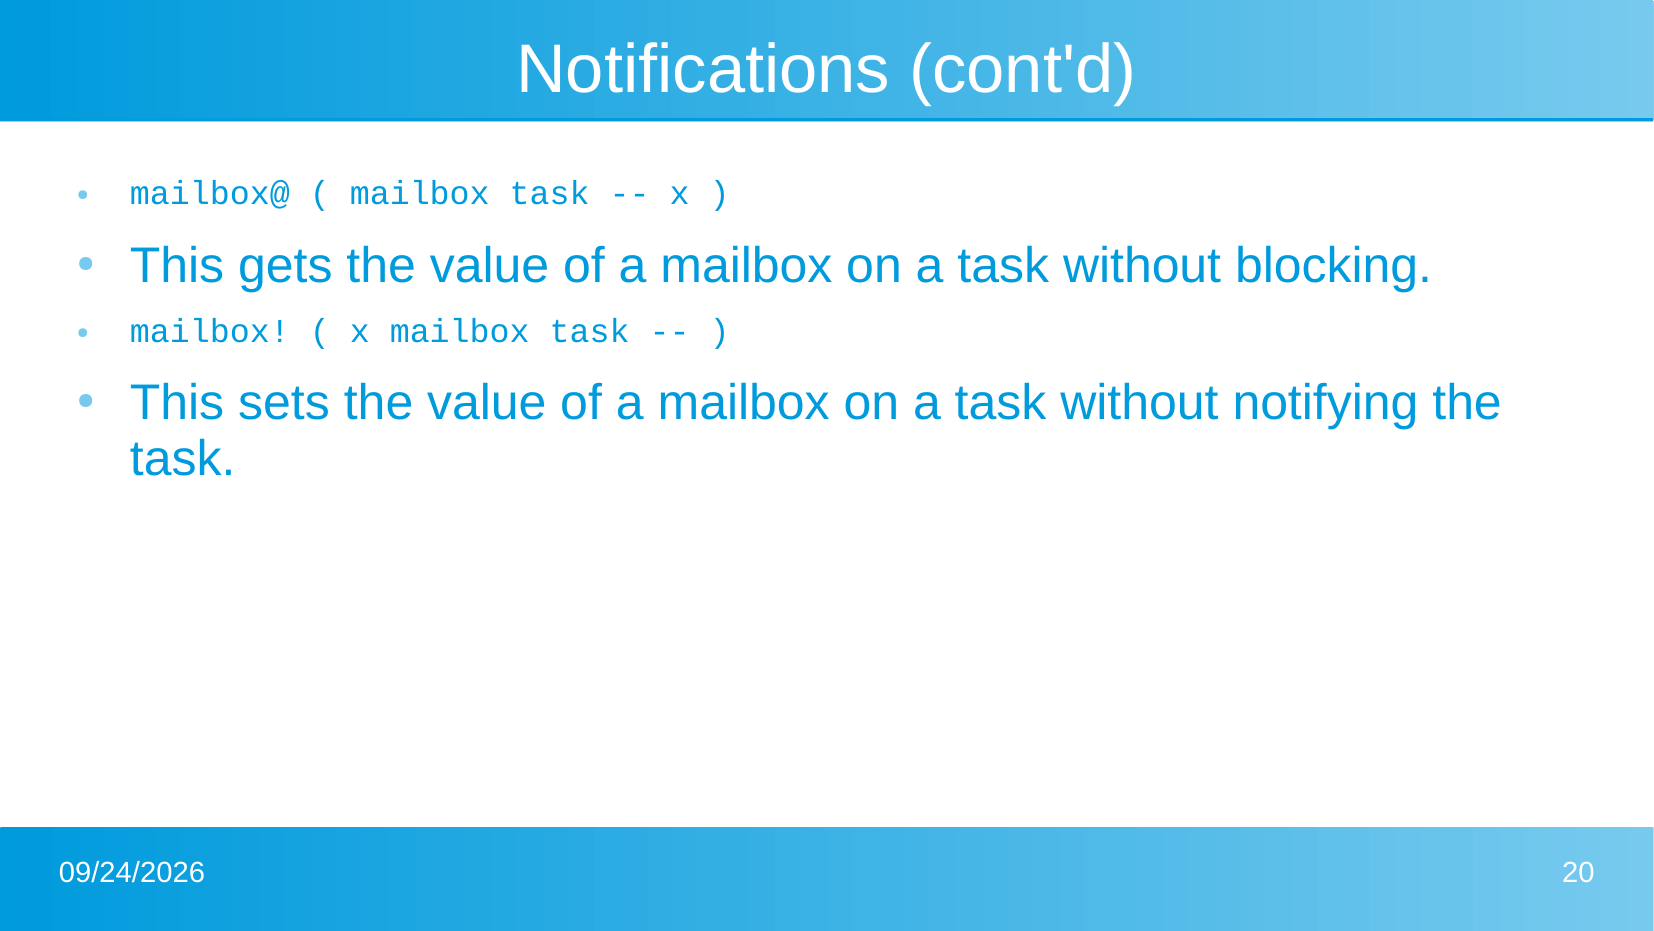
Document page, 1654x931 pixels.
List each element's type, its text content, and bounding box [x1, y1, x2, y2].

list mailbox@ ( mailbox task -- x ) This gets the value of a mailbox on a task without blocking. mailbox! ( x mailbox task -- ) This sets the value of a mailbox on a task without notifying the task. [59, 177, 1595, 768]
title Notifications (cont'd) [59, 29, 1595, 108]
